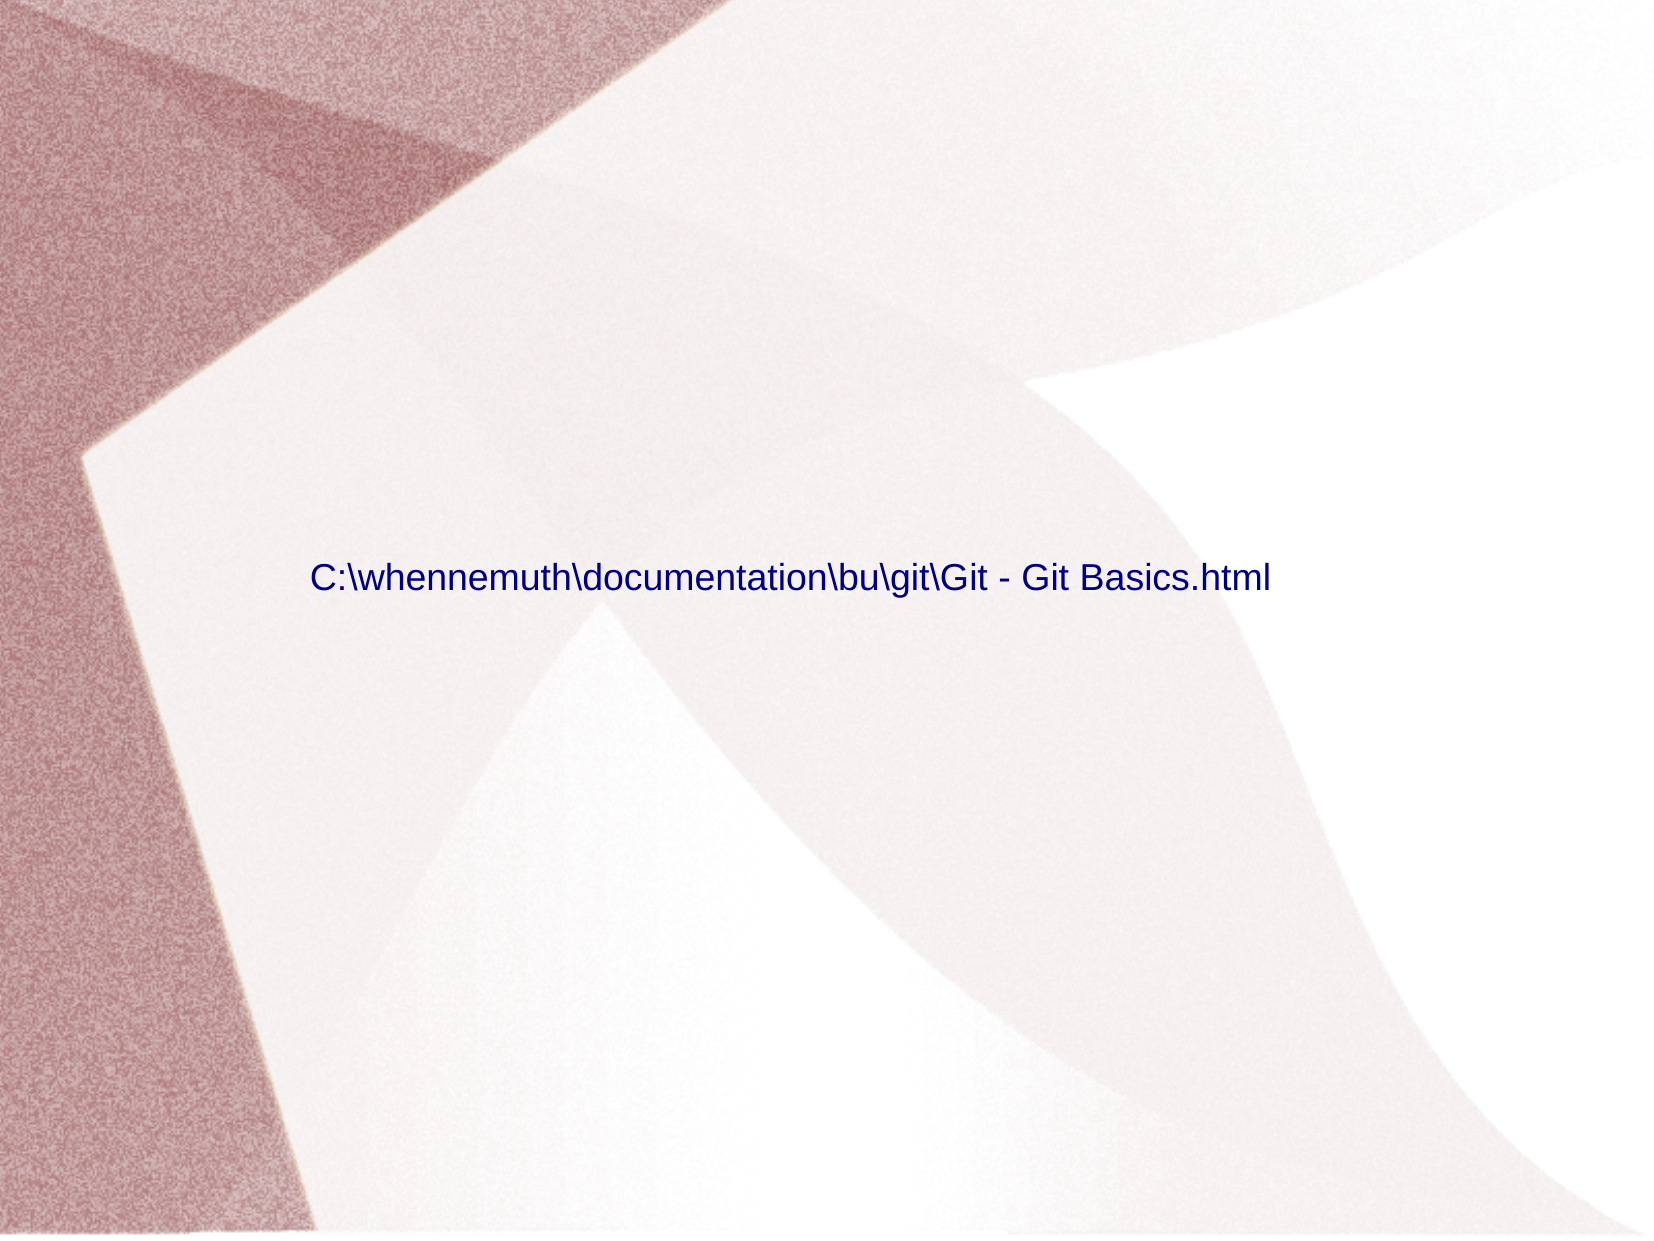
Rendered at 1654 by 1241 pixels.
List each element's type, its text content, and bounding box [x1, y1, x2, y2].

picture [0, 0, 1654, 1241]
text_box C:\whennemuth\documentation\bu\git\Git - Git Basics.html [295, 549, 1488, 621]
